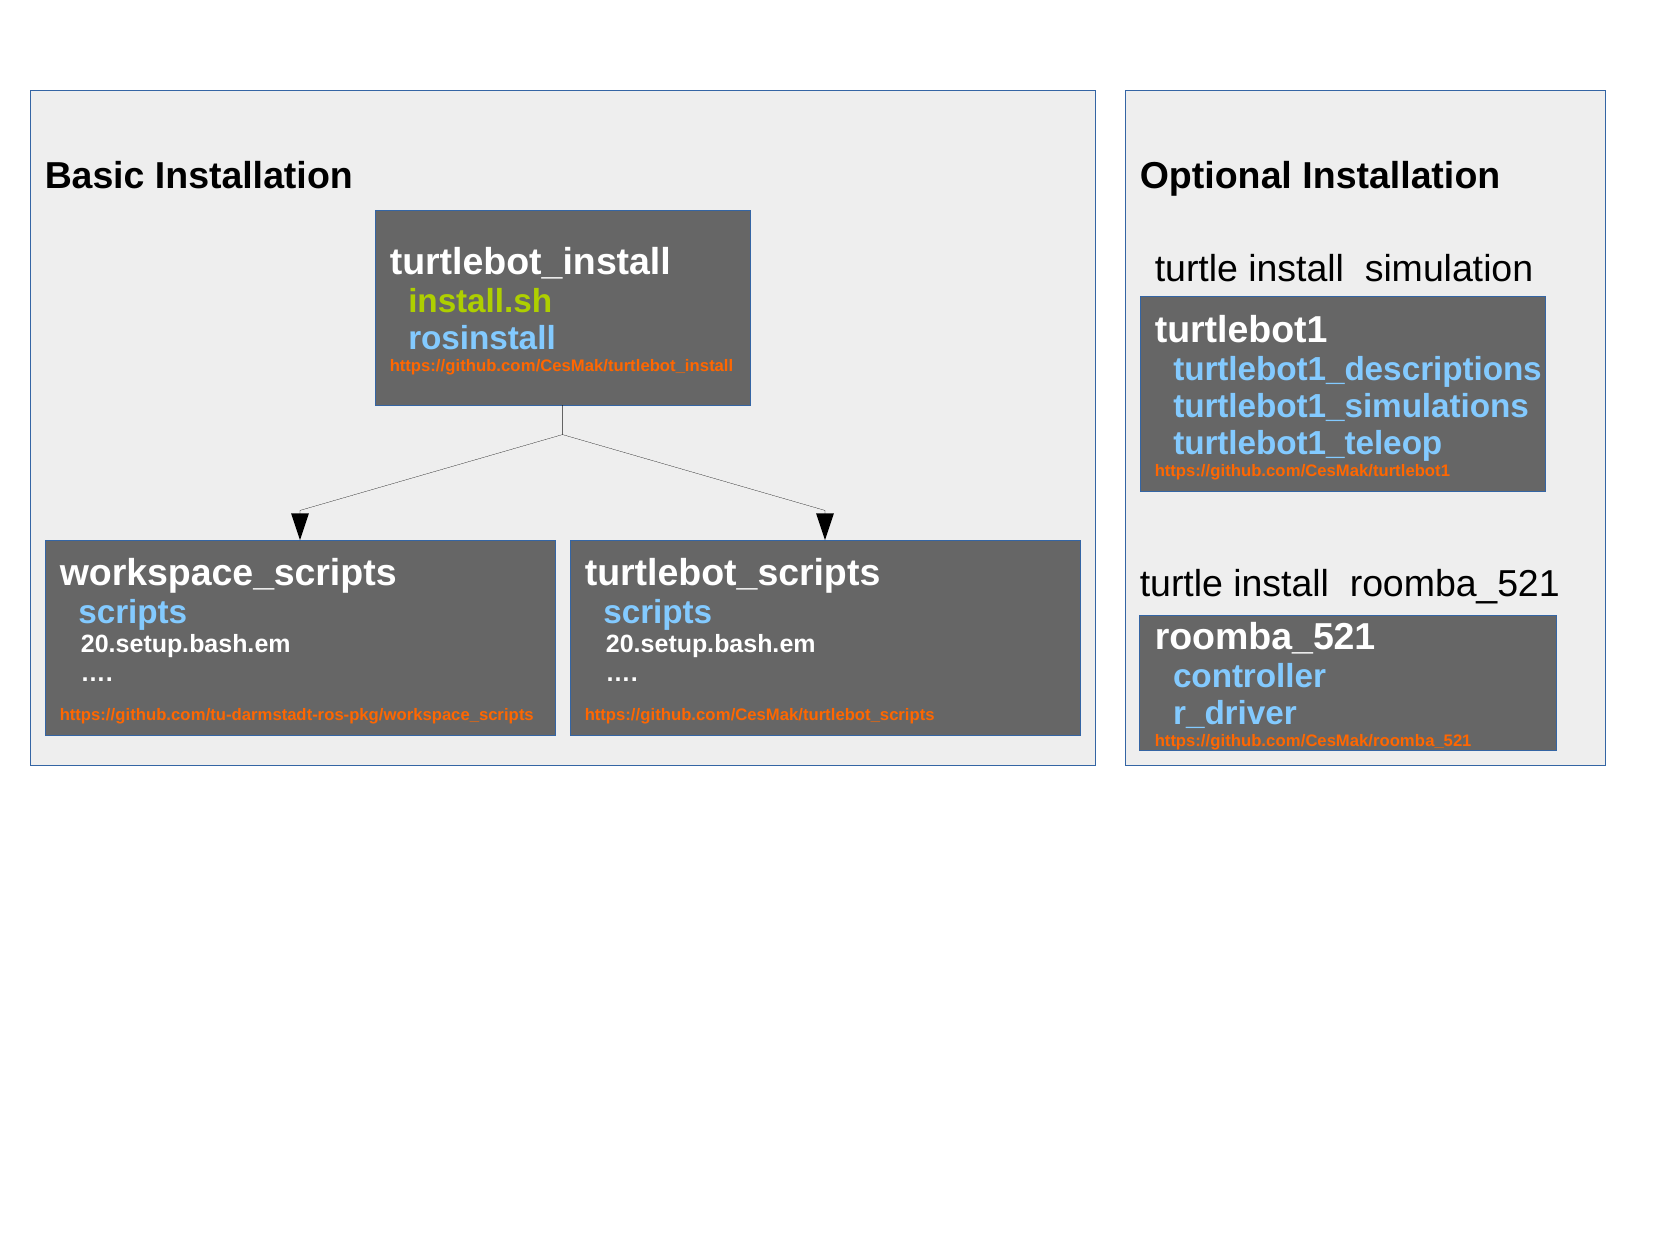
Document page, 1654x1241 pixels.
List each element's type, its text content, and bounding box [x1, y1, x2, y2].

text_box turtle install roomba_521 [1125, 555, 1575, 612]
text_box Basic Installation [30, 90, 1096, 766]
text_box workspace_scripts scripts 20.setup.bash.em …. https://github.com/tu-darmstadt-ros-pkg/workspace_scripts [45, 540, 556, 736]
text_box turtlebot1 turtlebot1_descriptions turtlebot1_simulations turtlebot1_teleop https://github.com/CesMak/turtlebot1 [1140, 296, 1546, 492]
text_box turtlebot_install install.sh rosinstall https://github.com/CesMak/turtlebot_install [375, 210, 751, 406]
text_box turtlebot_scripts scripts 20.setup.bash.em …. https://github.com/CesMak/turtlebot_scripts [570, 540, 1081, 736]
text_box roomba_521 controller r_driver https://github.com/CesMak/roomba_521 [1139, 615, 1557, 751]
text_box turtle install simulation [1140, 240, 1549, 297]
text_box Optional Installation [1125, 90, 1606, 766]
